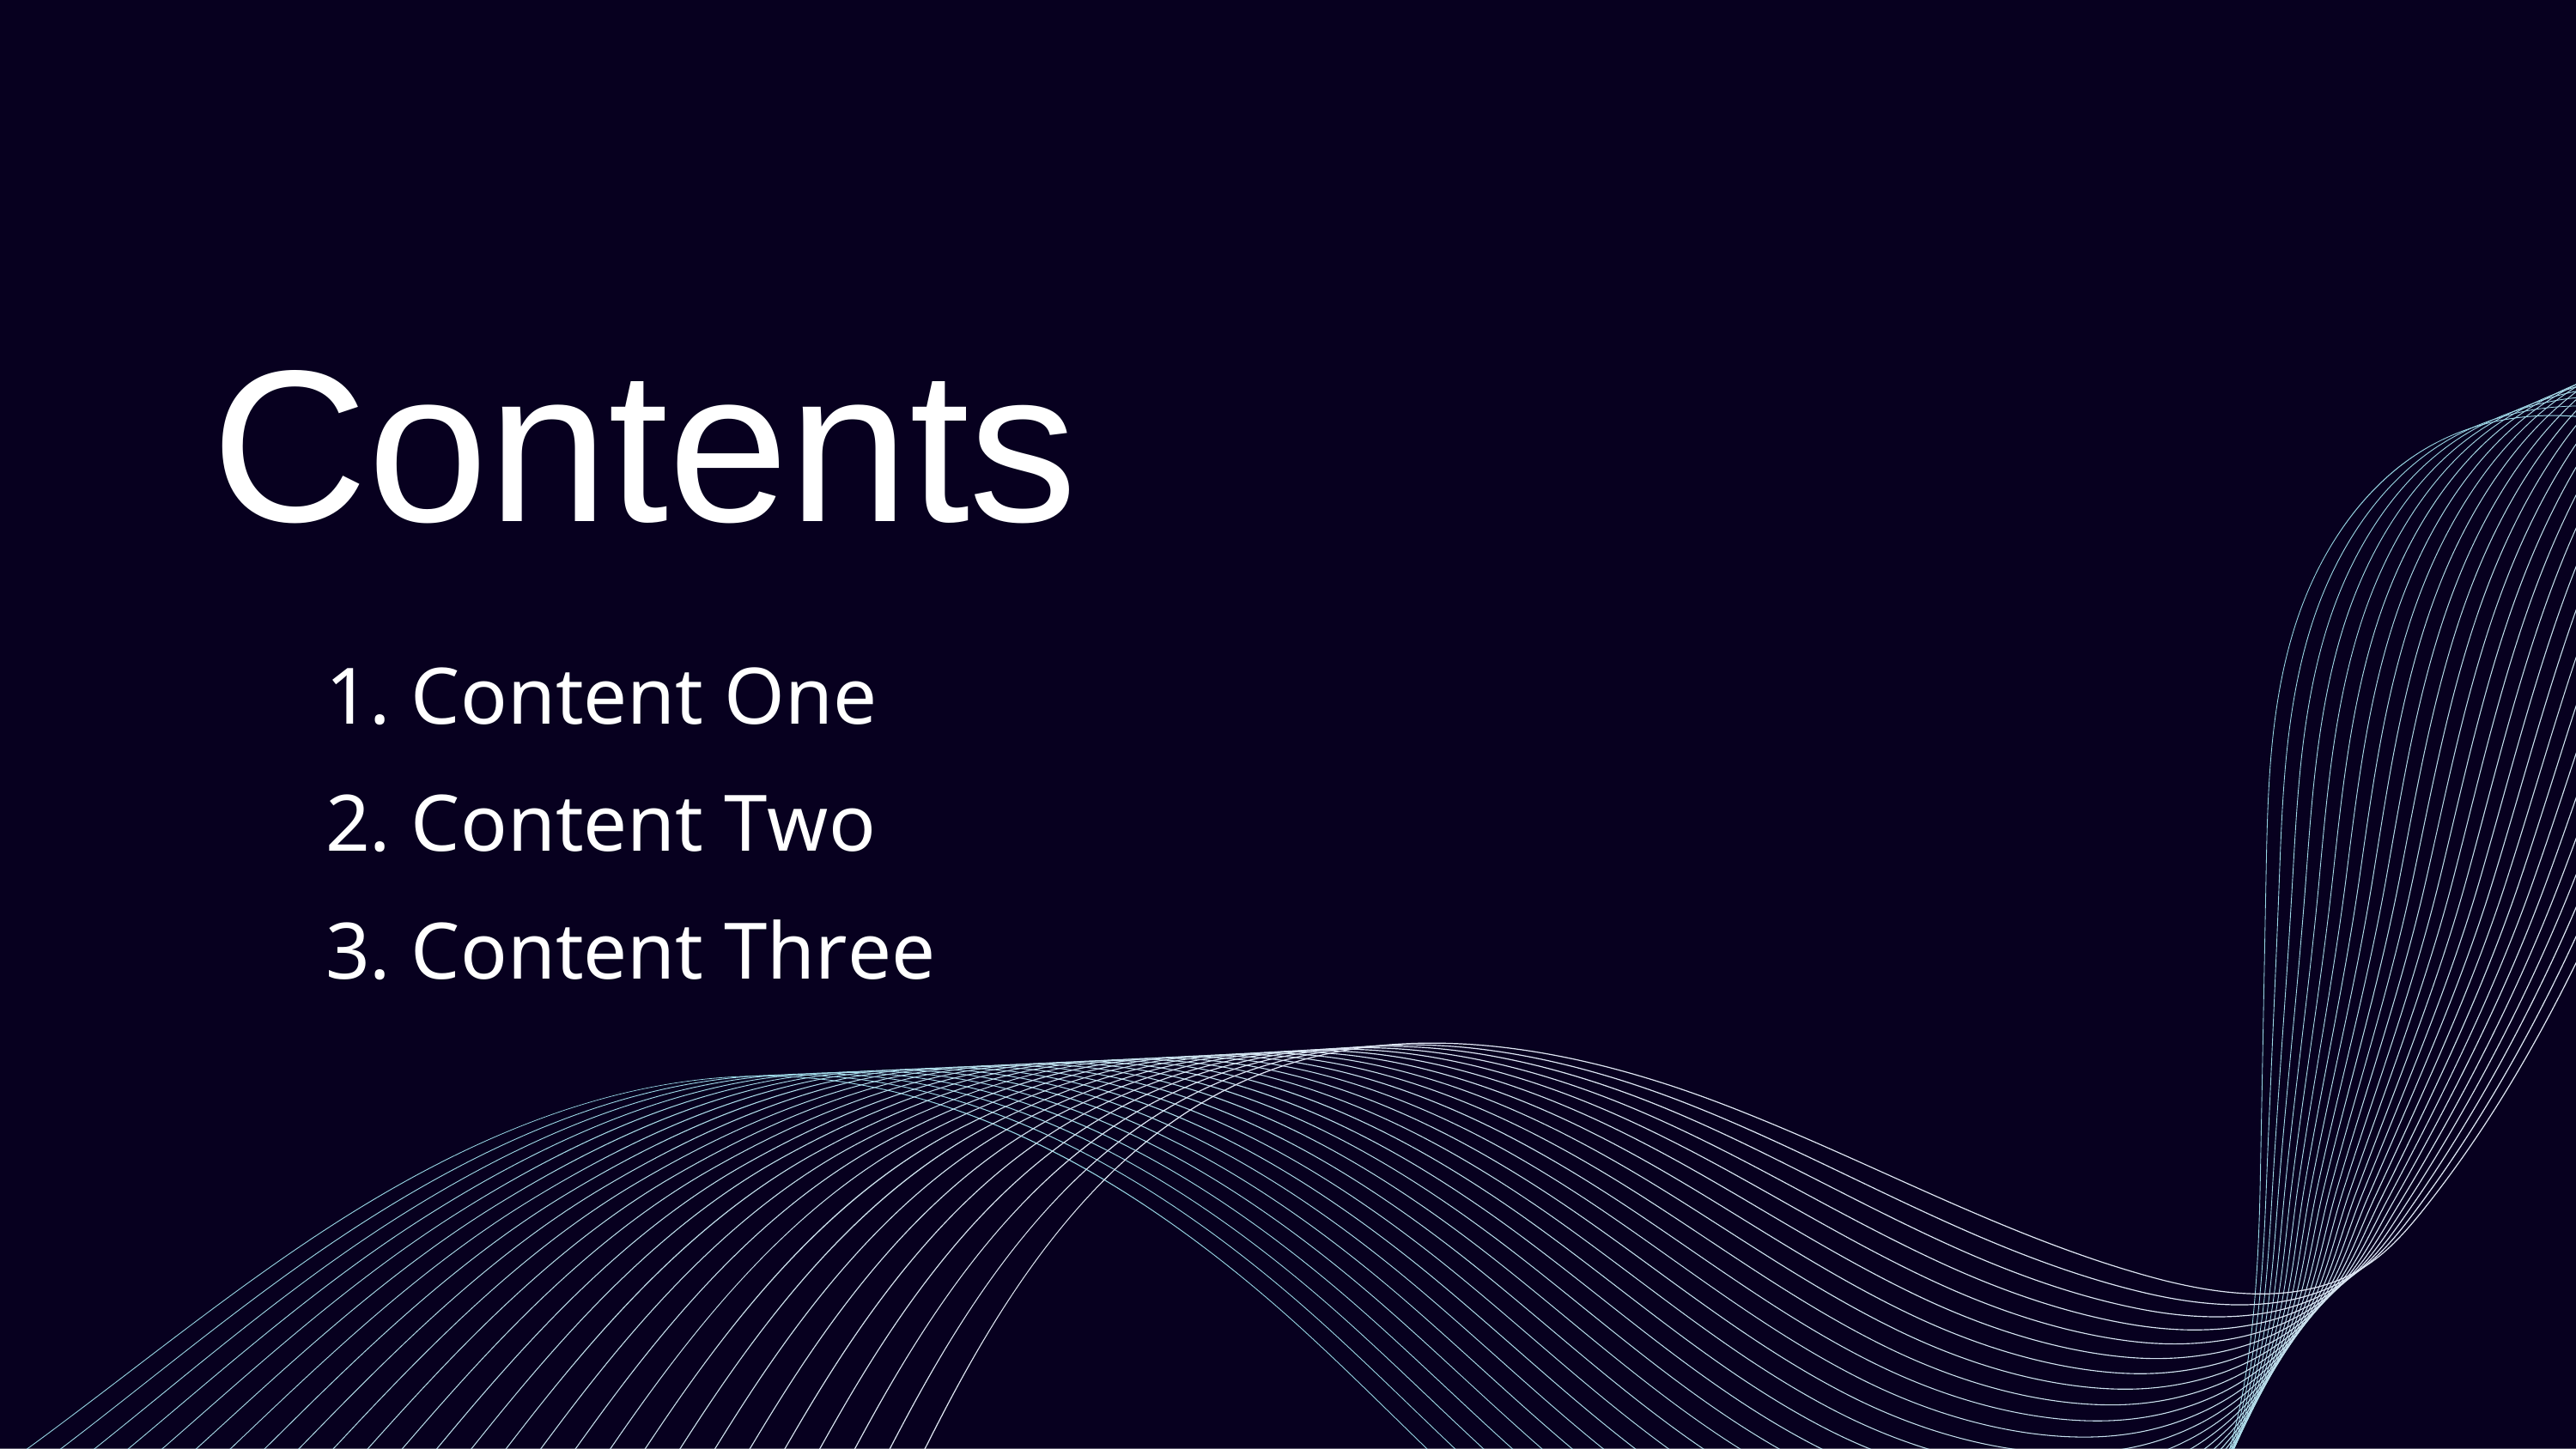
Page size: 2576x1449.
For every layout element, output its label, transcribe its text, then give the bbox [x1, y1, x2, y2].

text_box Content One Content Two Content Three [322, 611, 1240, 995]
title Contents [64, 156, 2087, 567]
